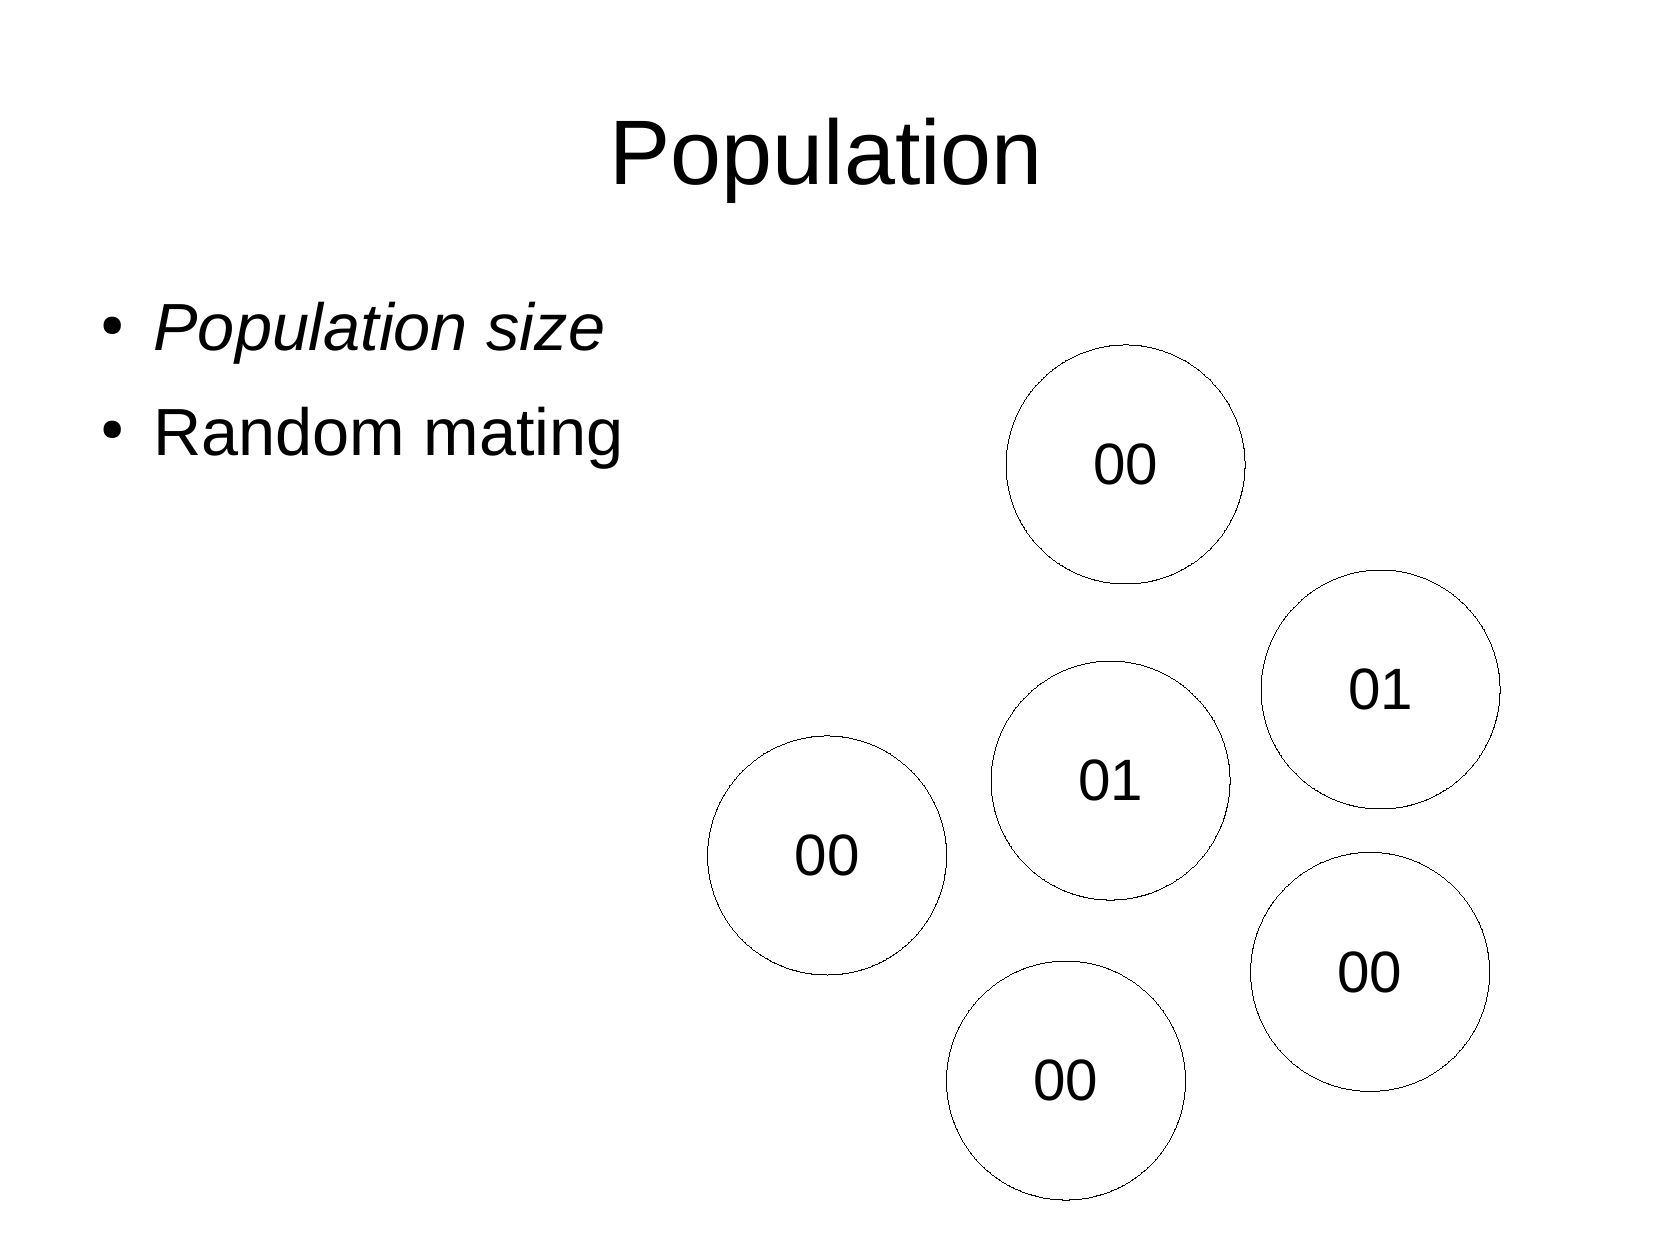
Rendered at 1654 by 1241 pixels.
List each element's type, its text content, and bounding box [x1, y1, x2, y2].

text_box 01 [1261, 570, 1501, 809]
list Population size Random mating [82, 290, 1006, 1010]
text_box 01 [991, 661, 1231, 901]
text_box 00 [946, 961, 1186, 1201]
title Population [82, 49, 1571, 257]
text_box 00 [707, 735, 947, 976]
text_box 00 [1006, 344, 1246, 584]
text_box 00 [1250, 852, 1490, 1092]
